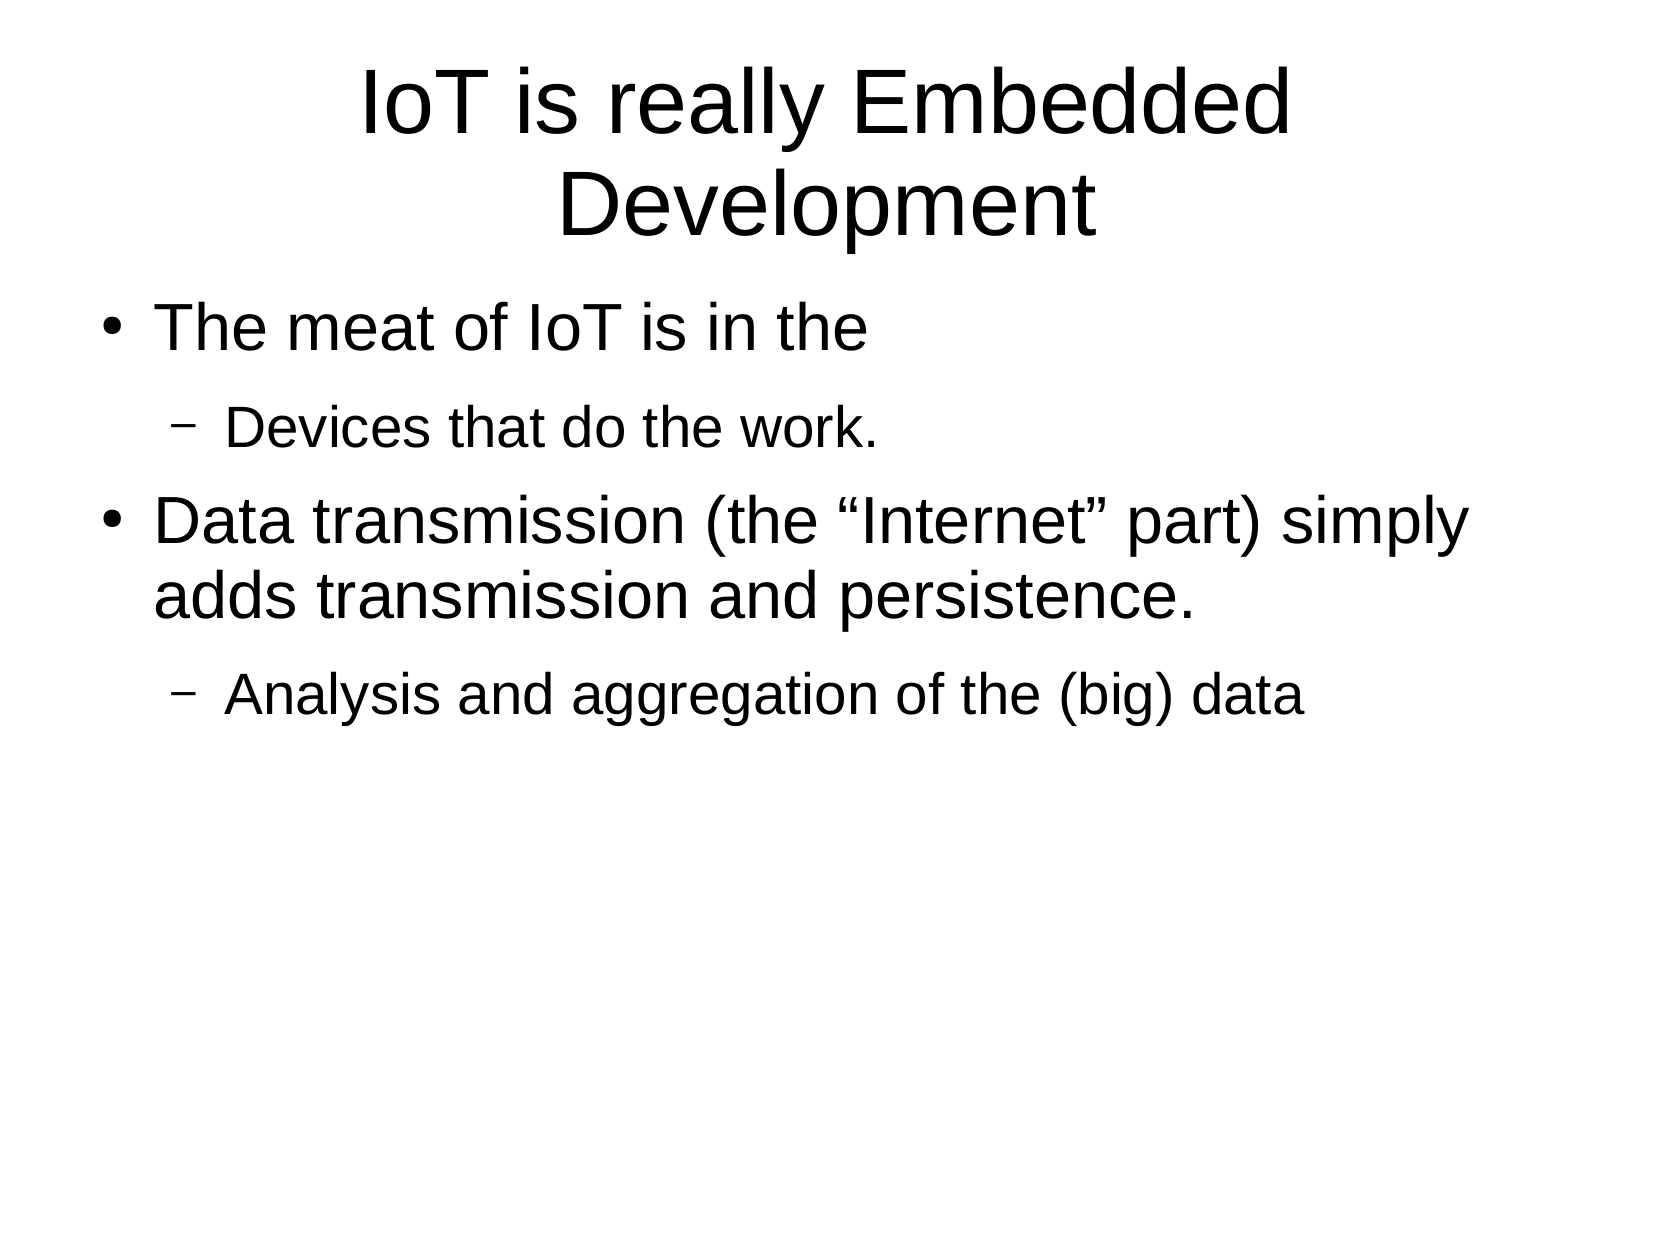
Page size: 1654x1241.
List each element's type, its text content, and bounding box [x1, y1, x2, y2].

title IoT is really Embedded Development [82, 49, 1571, 257]
list The meat of IoT is in the Devices that do the work. Data transmission (the “Internet” part) simply adds transmission and persistence. Analysis and aggregation of the (big) data [82, 290, 1571, 1010]
